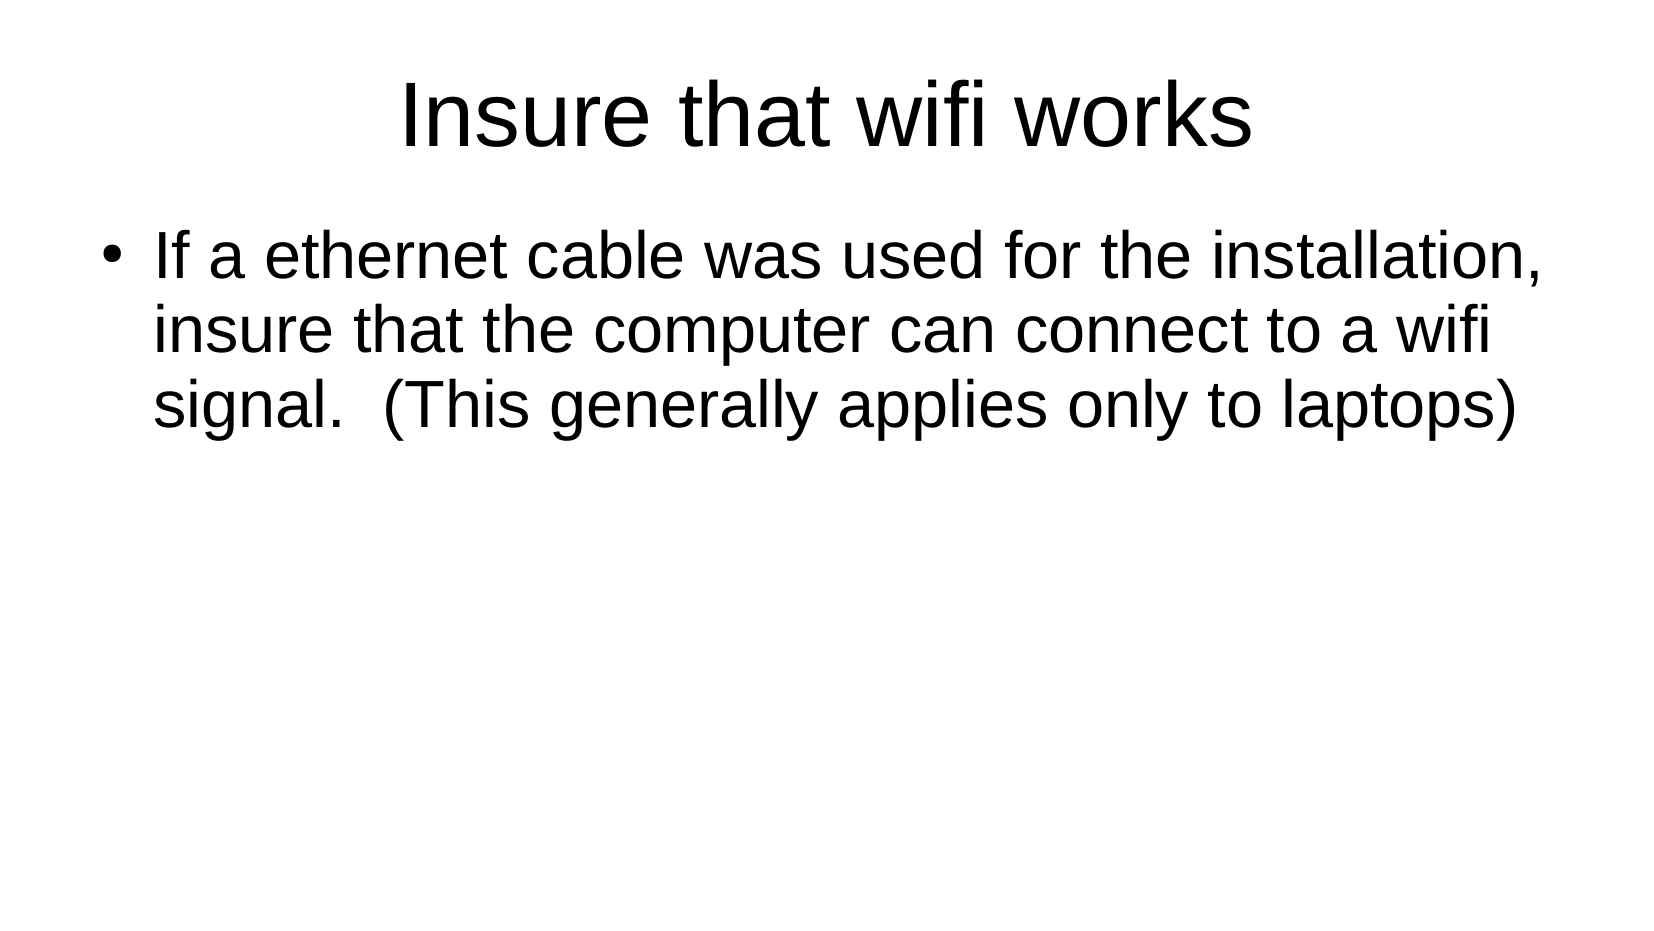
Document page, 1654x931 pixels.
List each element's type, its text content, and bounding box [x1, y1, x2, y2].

title Insure that wifi works [82, 37, 1571, 193]
list If a ethernet cable was used for the installation, insure that the computer can connect to a wifi signal. (This generally applies only to laptops) [82, 217, 1571, 758]
